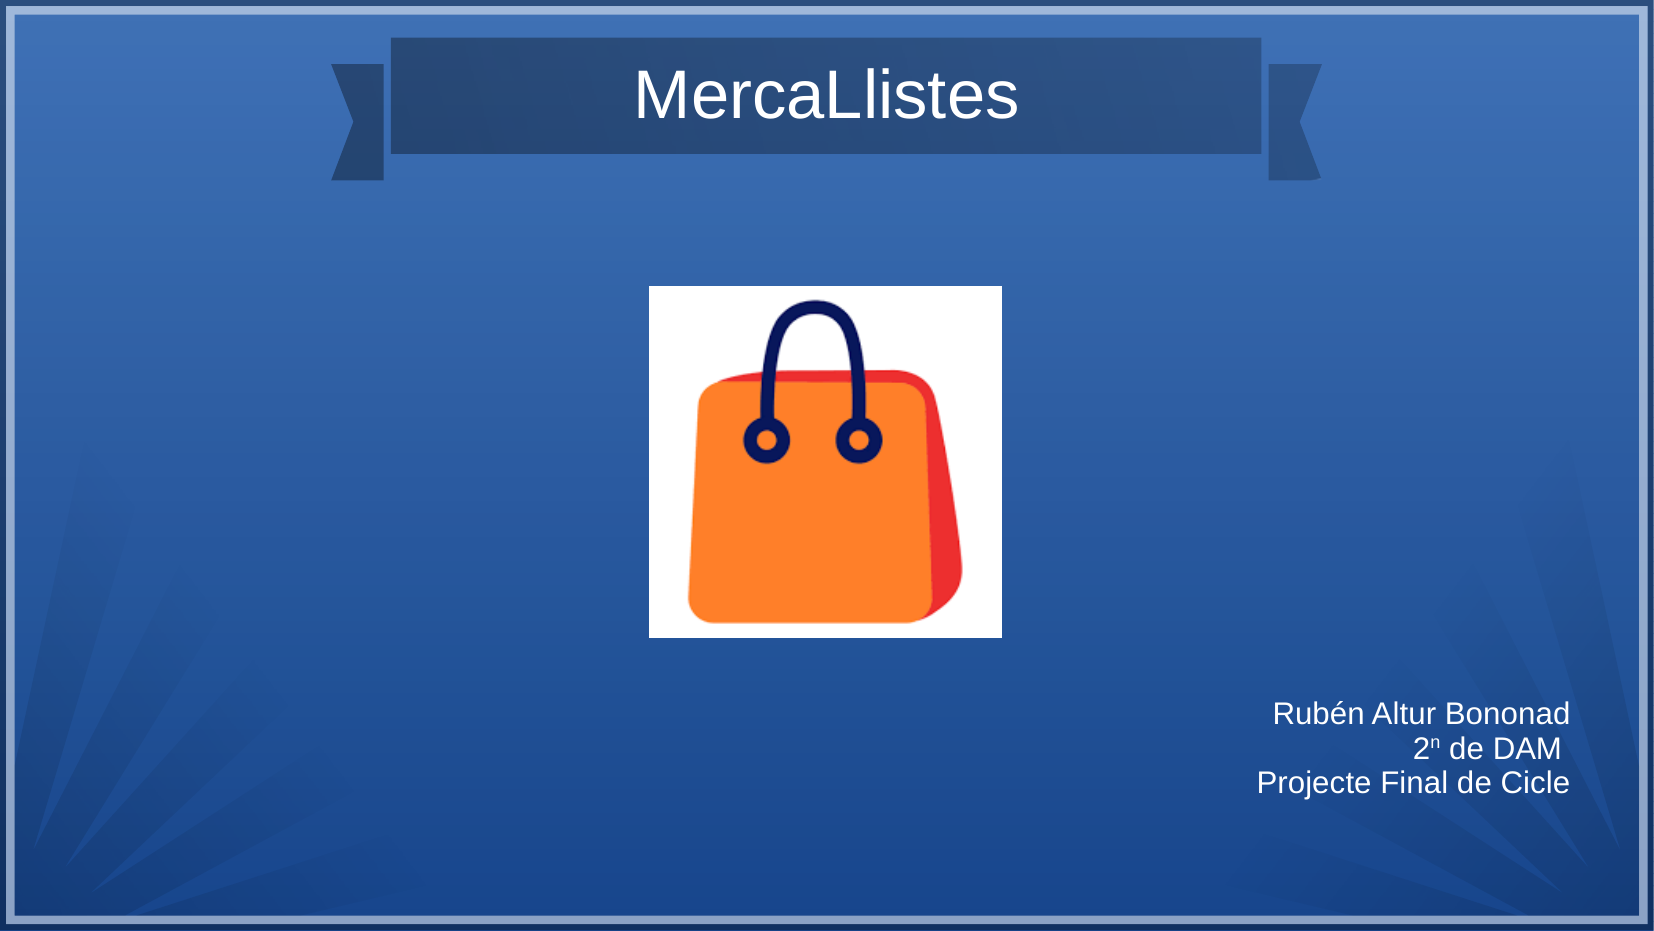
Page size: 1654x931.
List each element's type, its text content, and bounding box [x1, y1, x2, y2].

title MercaLlistes [389, 35, 1264, 154]
subtitle Rubén Altur Bononad 2n de DAM Projecte Final de Cicle [1181, 649, 1571, 848]
picture [649, 286, 1002, 638]
